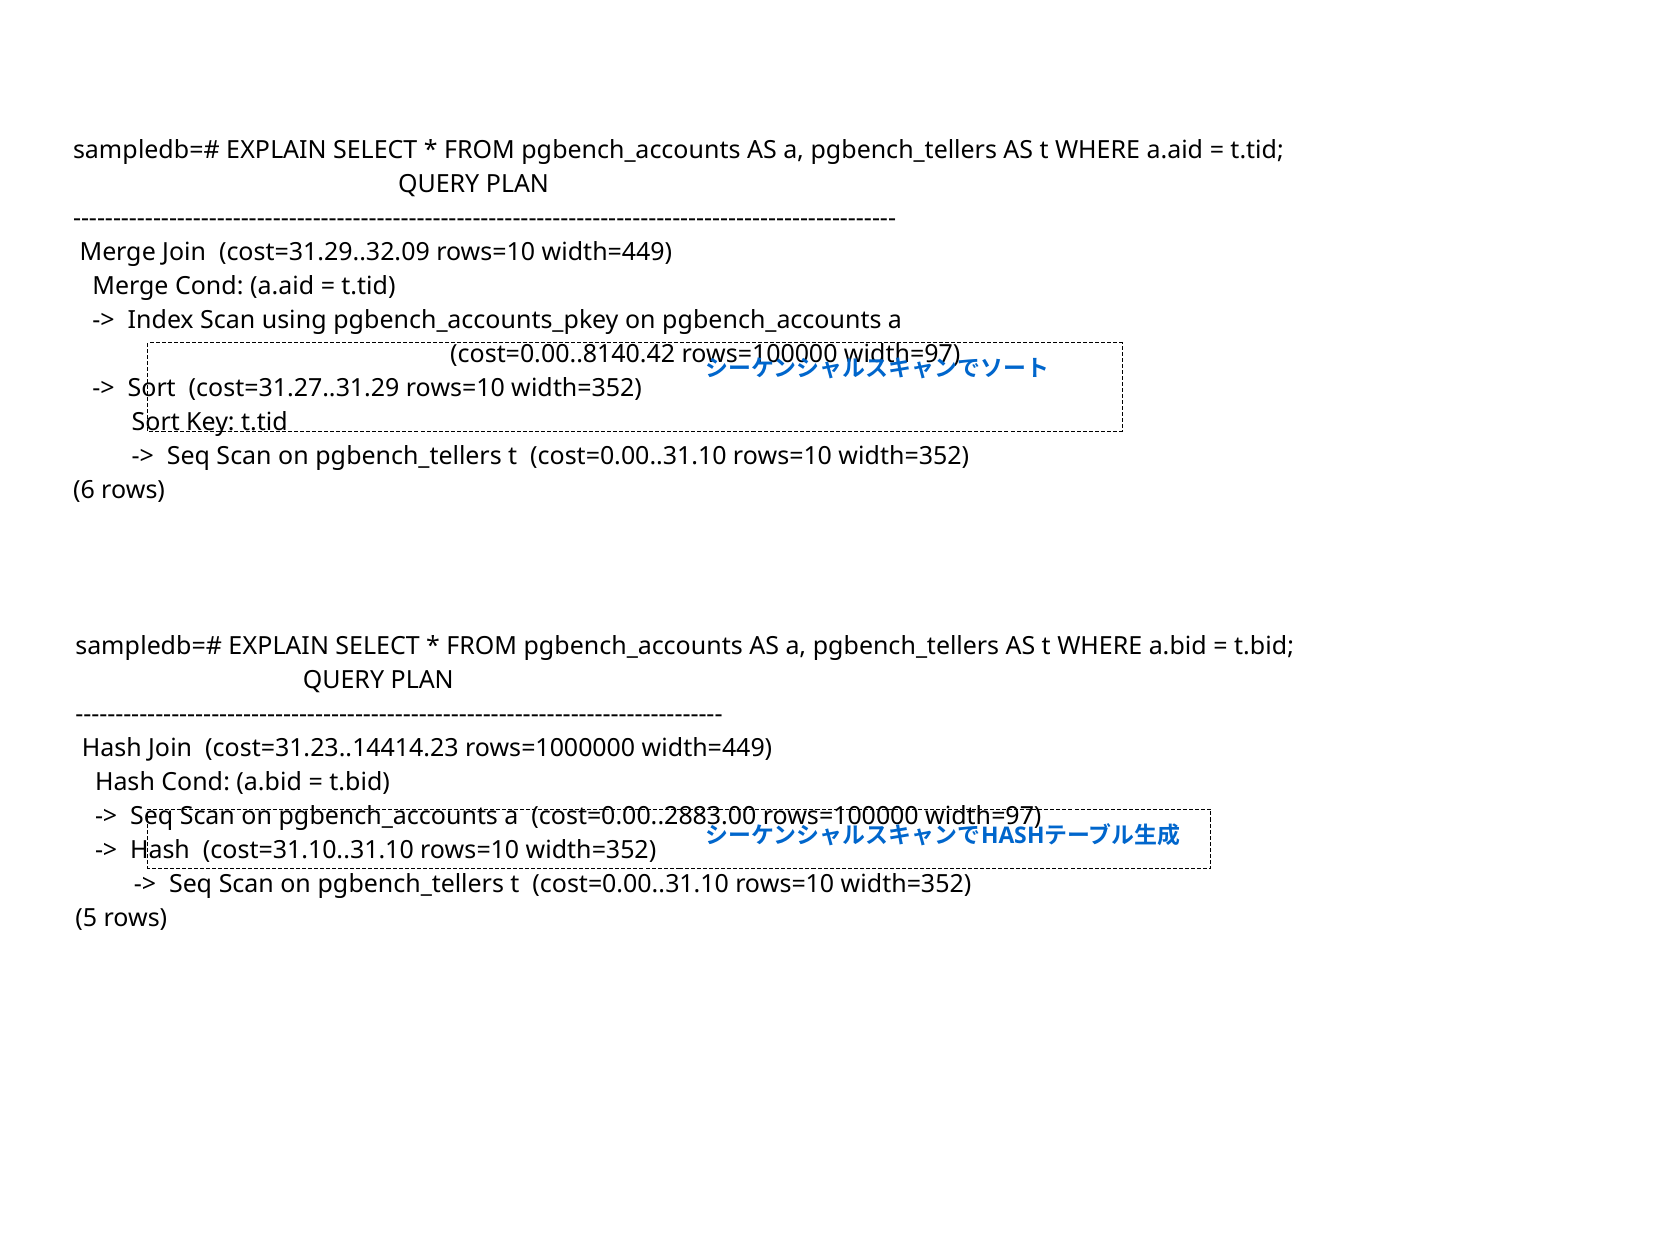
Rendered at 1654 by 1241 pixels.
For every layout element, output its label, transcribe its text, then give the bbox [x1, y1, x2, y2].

text_box sampledb=# EXPLAIN SELECT * FROM pgbench_accounts AS a, pgbench_tellers AS t WHERE a.bid = t.bid; QUERY PLAN --------------------------------------------------------------------------------- Hash Join (cost=31.23..14414.23 rows=1000000 width=449) Hash Cond: (a.bid = t.bid) -> Seq Scan on pgbench_accounts a (cost=0.00..2883.00 rows=100000 width=97) -> Hash (cost=31.10..31.10 rows=10 width=352) -> Seq Scan on pgbench_tellers t (cost=0.00..31.10 rows=10 width=352) (5 rows) [60, 620, 1304, 970]
text_box シーケンシャルスキャンでソート [690, 342, 1096, 389]
text_box シーケンシャルスキャンでHASHテーブル生成 [690, 809, 1225, 855]
text_box sampledb=# EXPLAIN SELECT * FROM pgbench_accounts AS a, pgbench_tellers AS t WHERE a.aid = t.tid; QUERY PLAN ------------------------------------------------------------------------------------------------------- Merge Join (cost=31.29..32.09 rows=10 width=449) Merge Cond: (a.aid = t.tid) -> Index Scan using pgbench_accounts_pkey on pgbench_accounts a (cost=0.00..8140.42 rows=100000 width=97) -> Sort (cost=31.27..31.29 rows=10 width=352) Sort Key: t.tid -> Seq Scan on pgbench_tellers t (cost=0.00..31.10 rows=10 width=352) (6 rows) [58, 124, 1350, 541]
